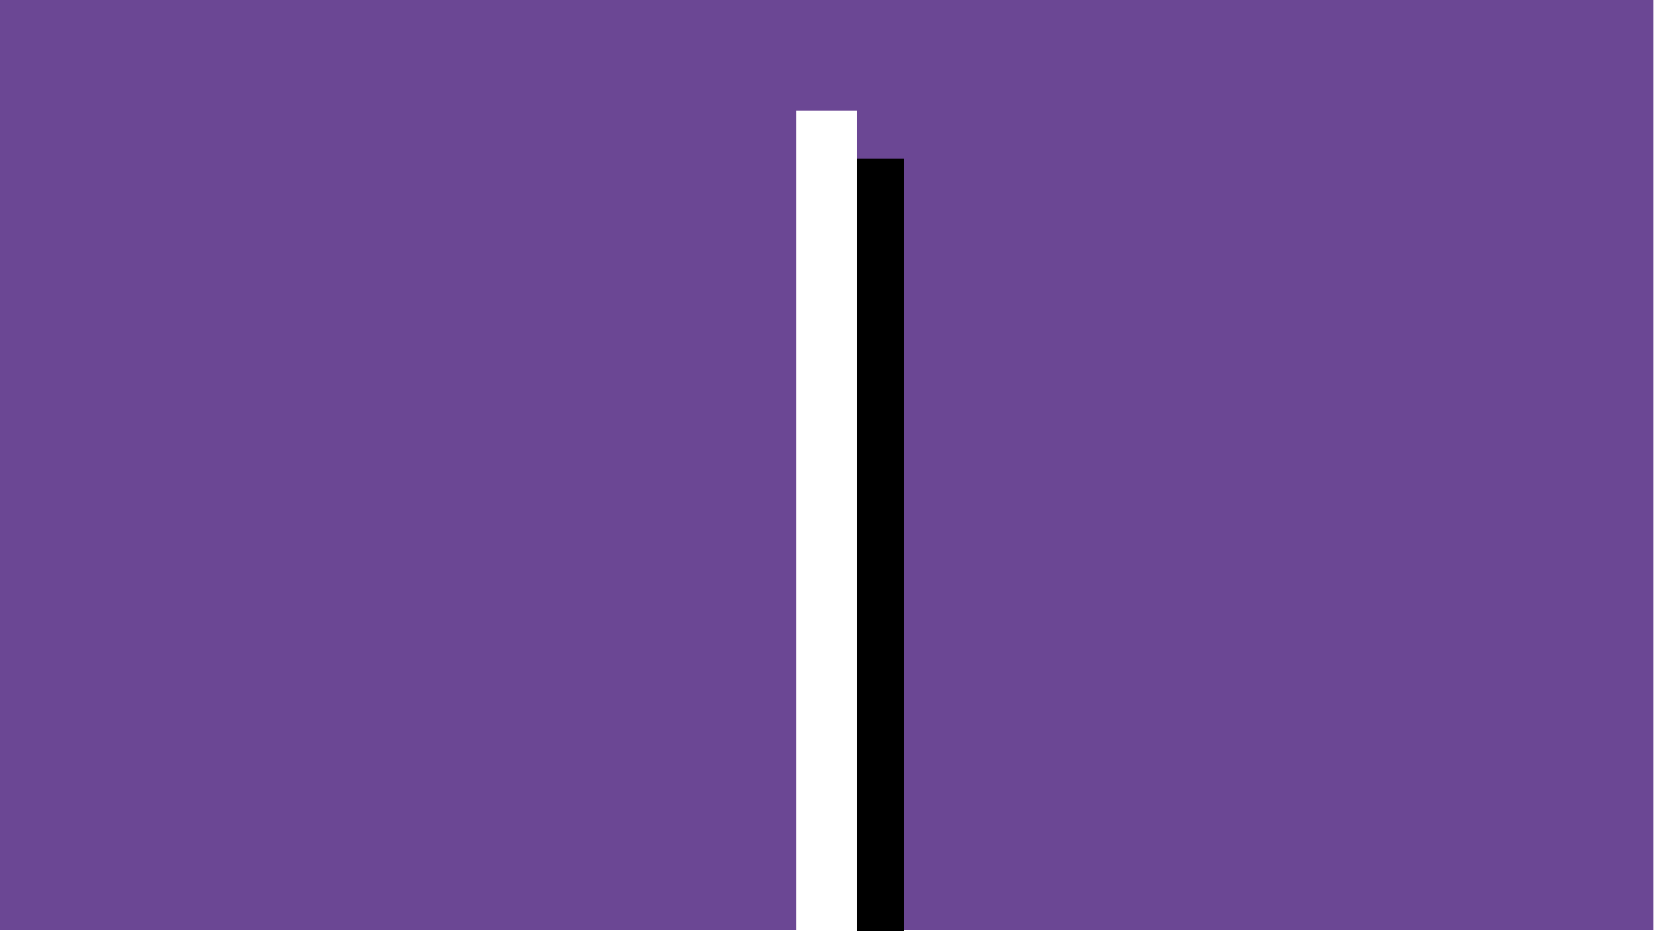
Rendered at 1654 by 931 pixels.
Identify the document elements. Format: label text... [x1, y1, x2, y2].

subtitle | [414, 0, 1240, 889]
